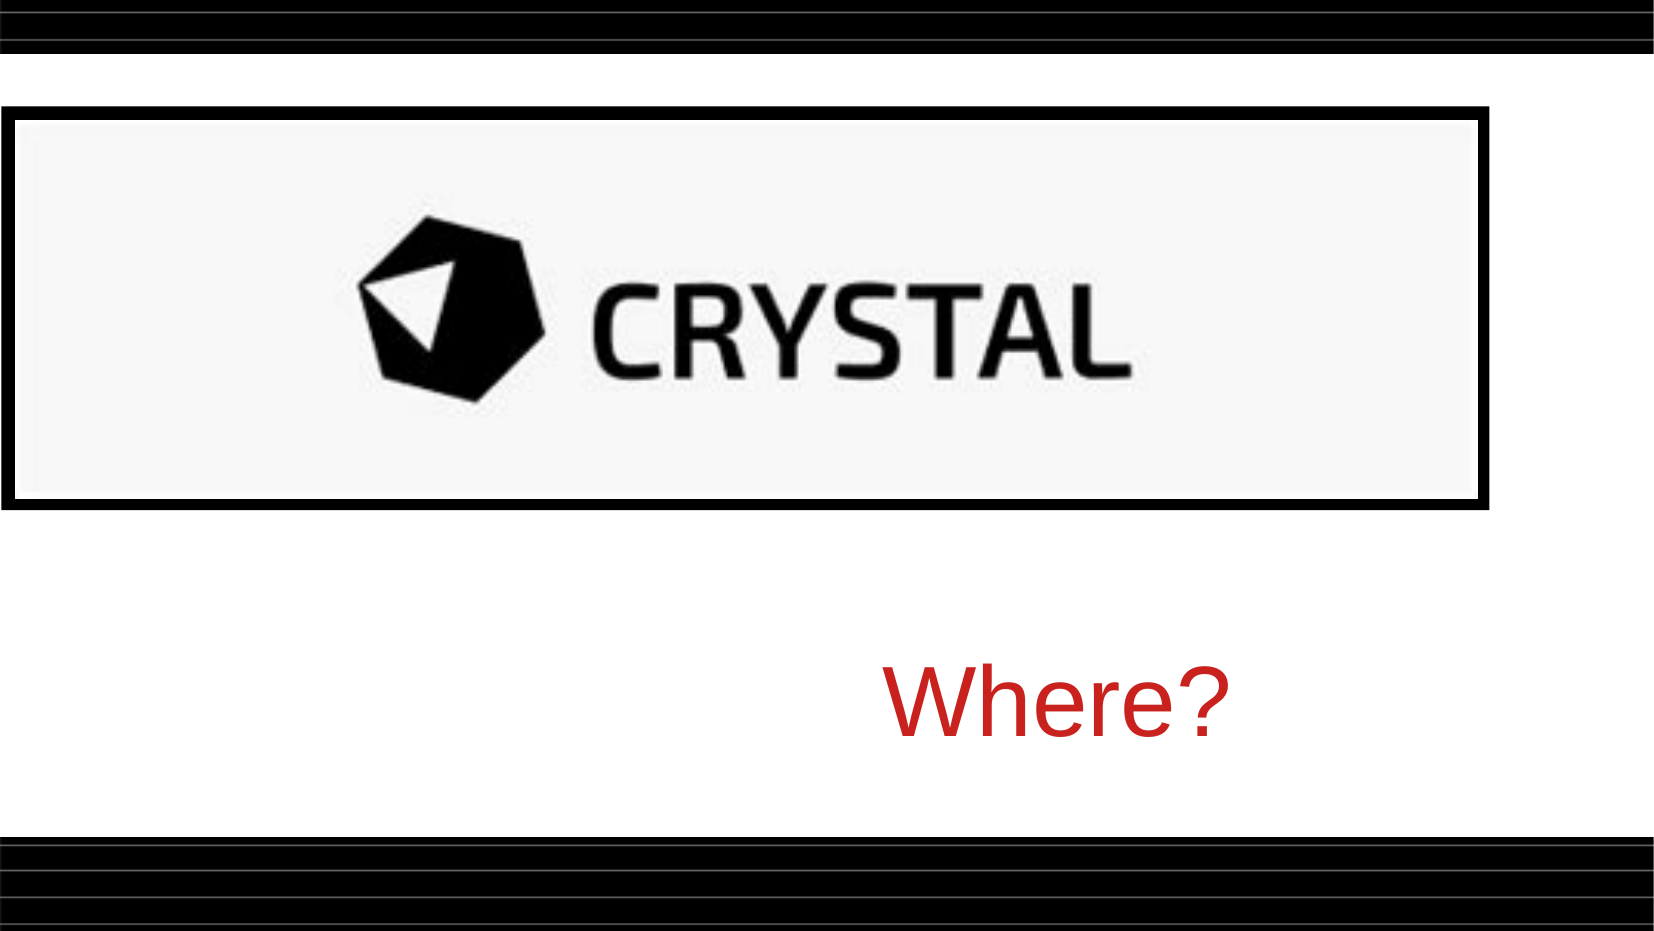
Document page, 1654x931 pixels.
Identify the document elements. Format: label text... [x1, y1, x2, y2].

subtitle Where? [625, 590, 1489, 804]
picture [0, 0, 1654, 54]
picture [15, 120, 1478, 499]
picture [0, 837, 1654, 931]
title Crystal [1, 106, 1490, 511]
